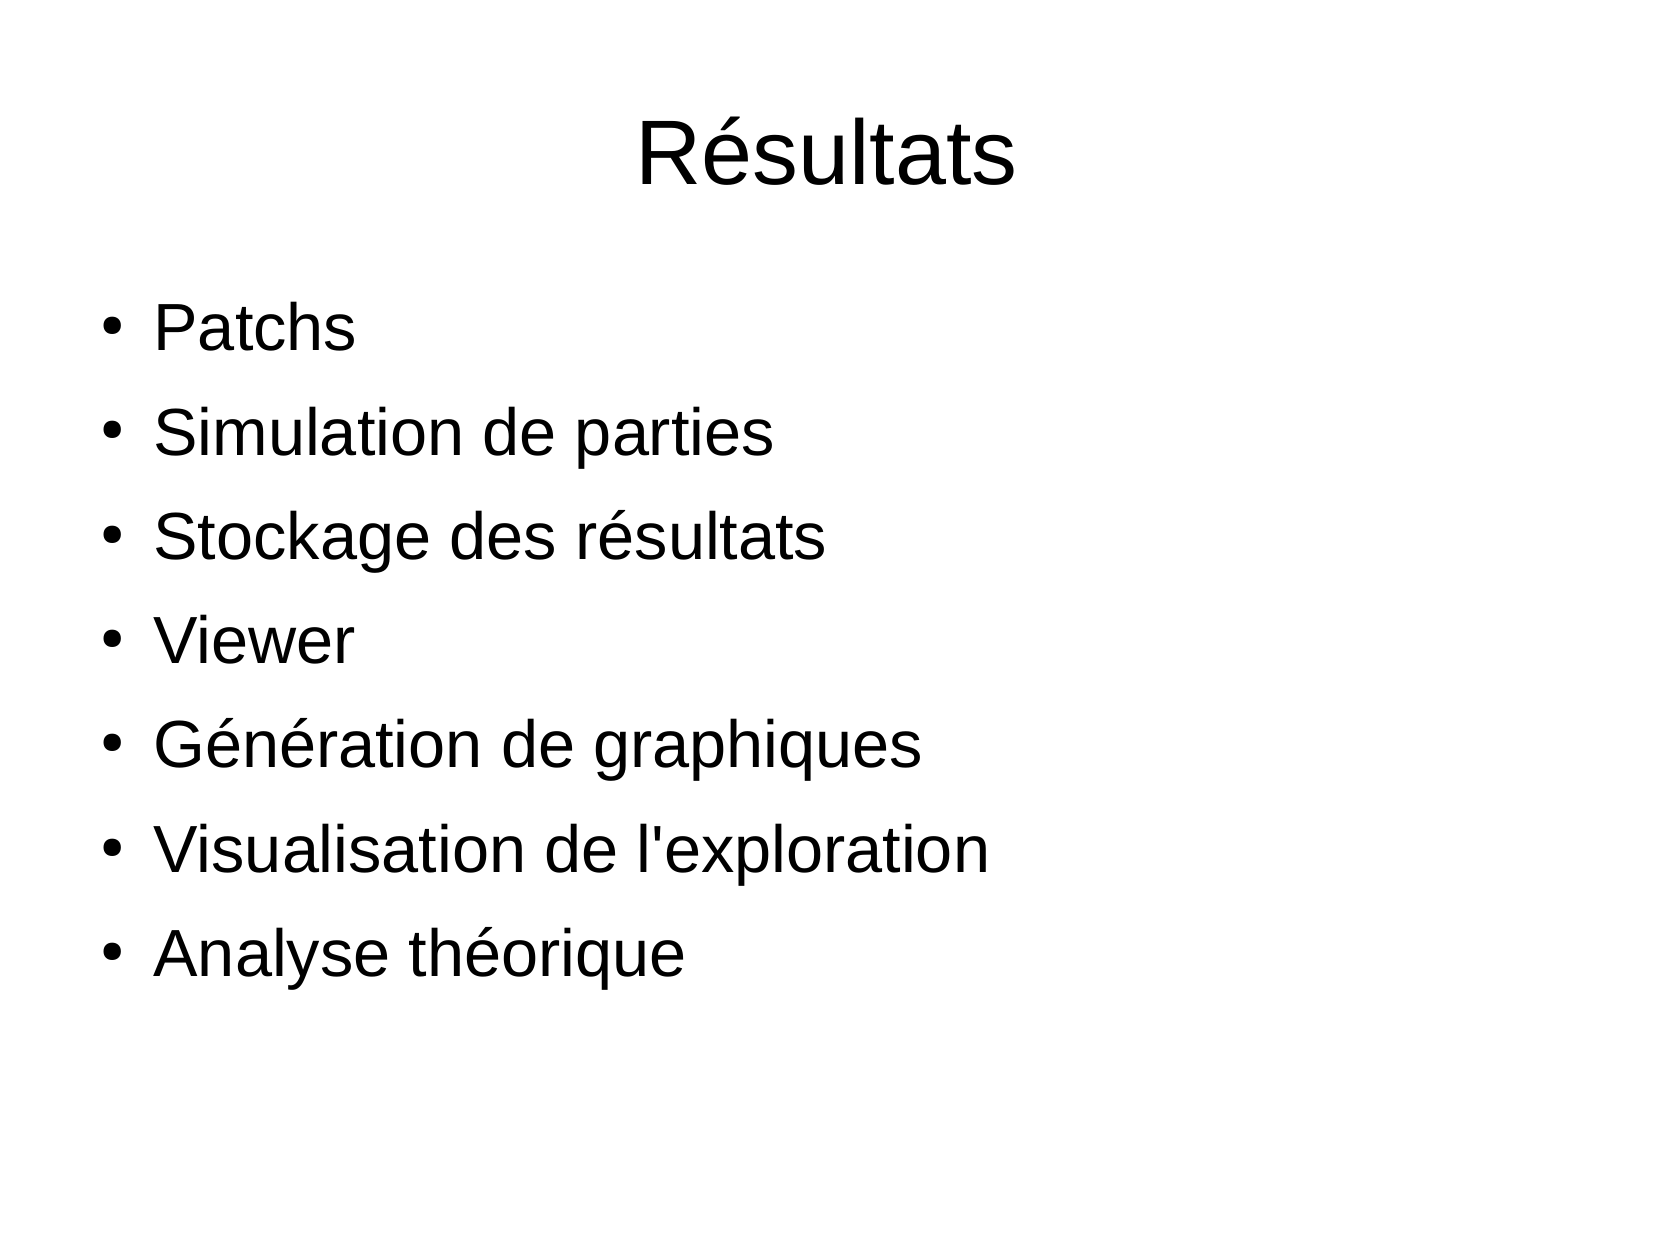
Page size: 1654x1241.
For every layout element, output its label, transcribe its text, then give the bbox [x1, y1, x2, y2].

title Résultats [82, 49, 1571, 257]
list Patchs Simulation de parties Stockage des résultats Viewer Génération de graphiques Visualisation de l'exploration Analyse théorique [82, 290, 1538, 1010]
